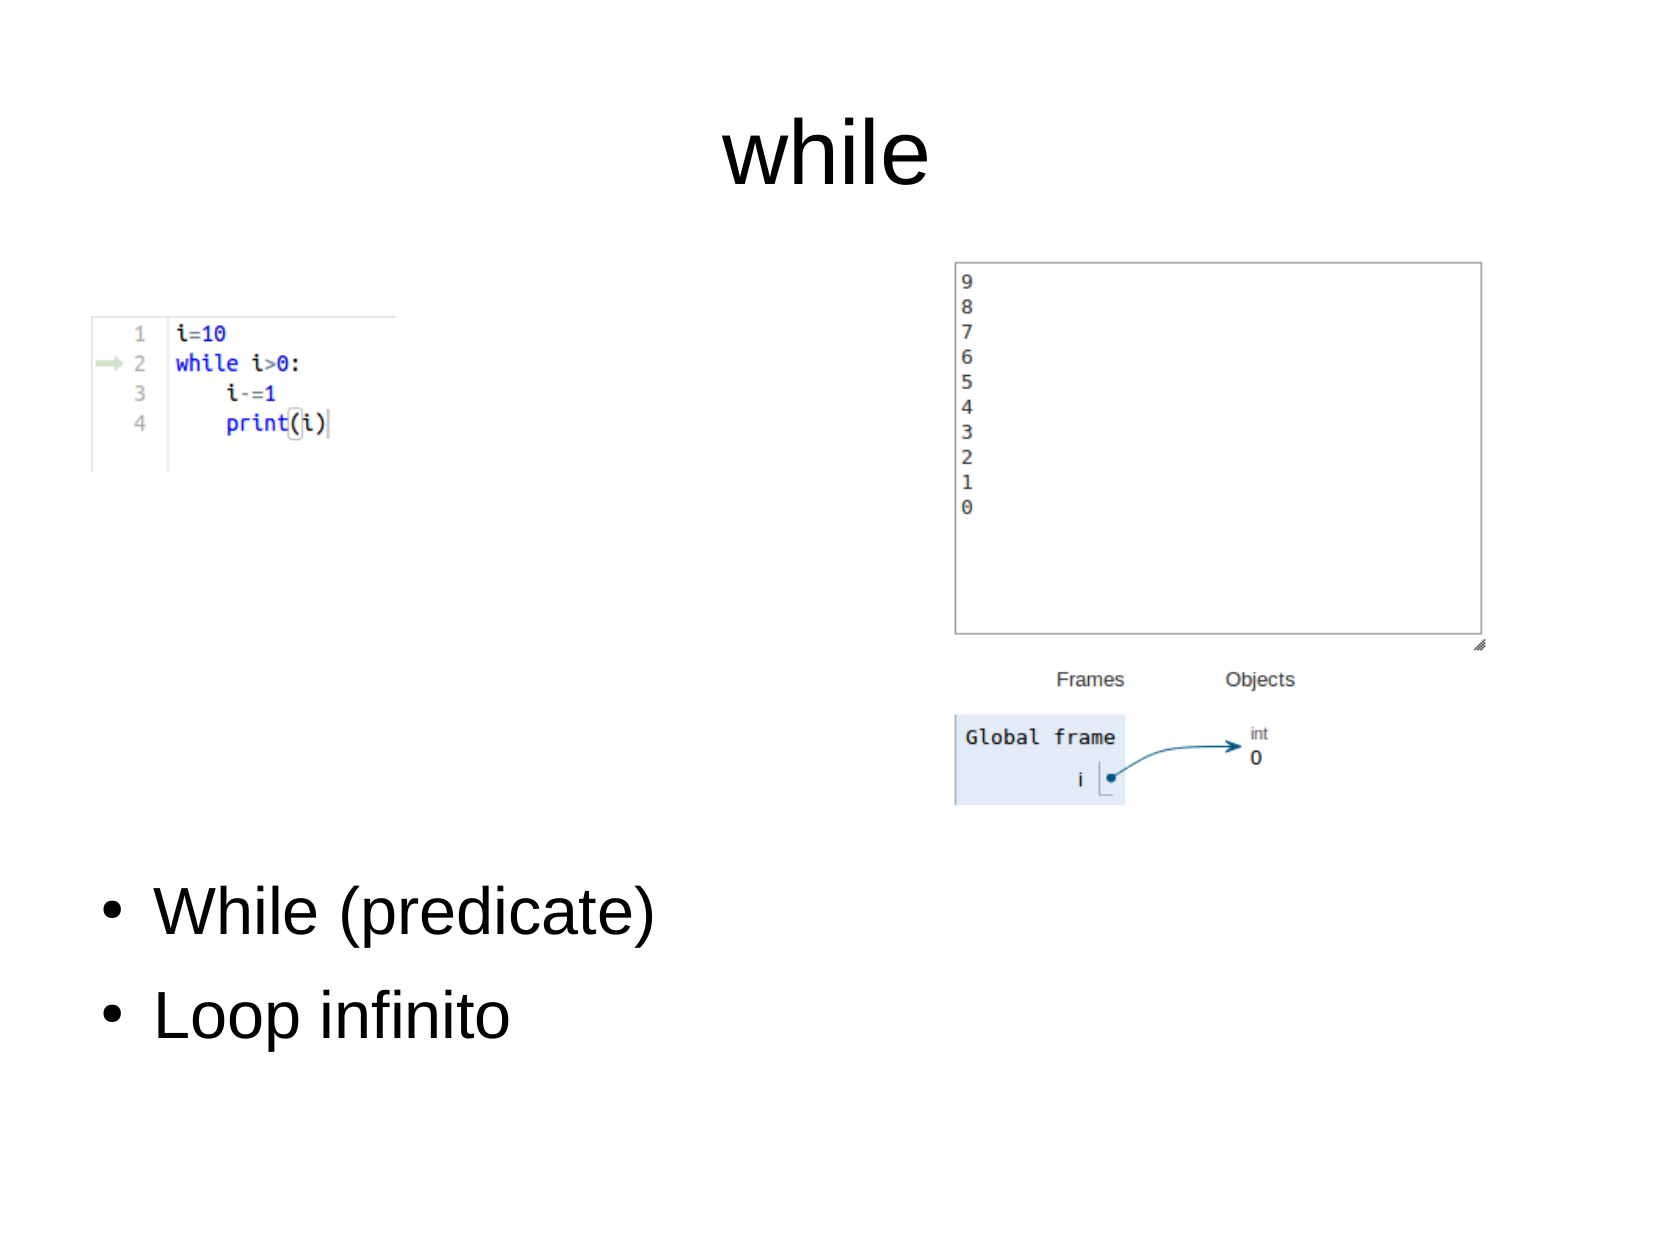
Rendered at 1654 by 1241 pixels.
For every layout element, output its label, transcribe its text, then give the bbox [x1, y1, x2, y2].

picture [82, 307, 396, 472]
picture [944, 256, 1509, 829]
list While (predicate) Loop infinito [82, 874, 1571, 1123]
title while [82, 49, 1571, 257]
